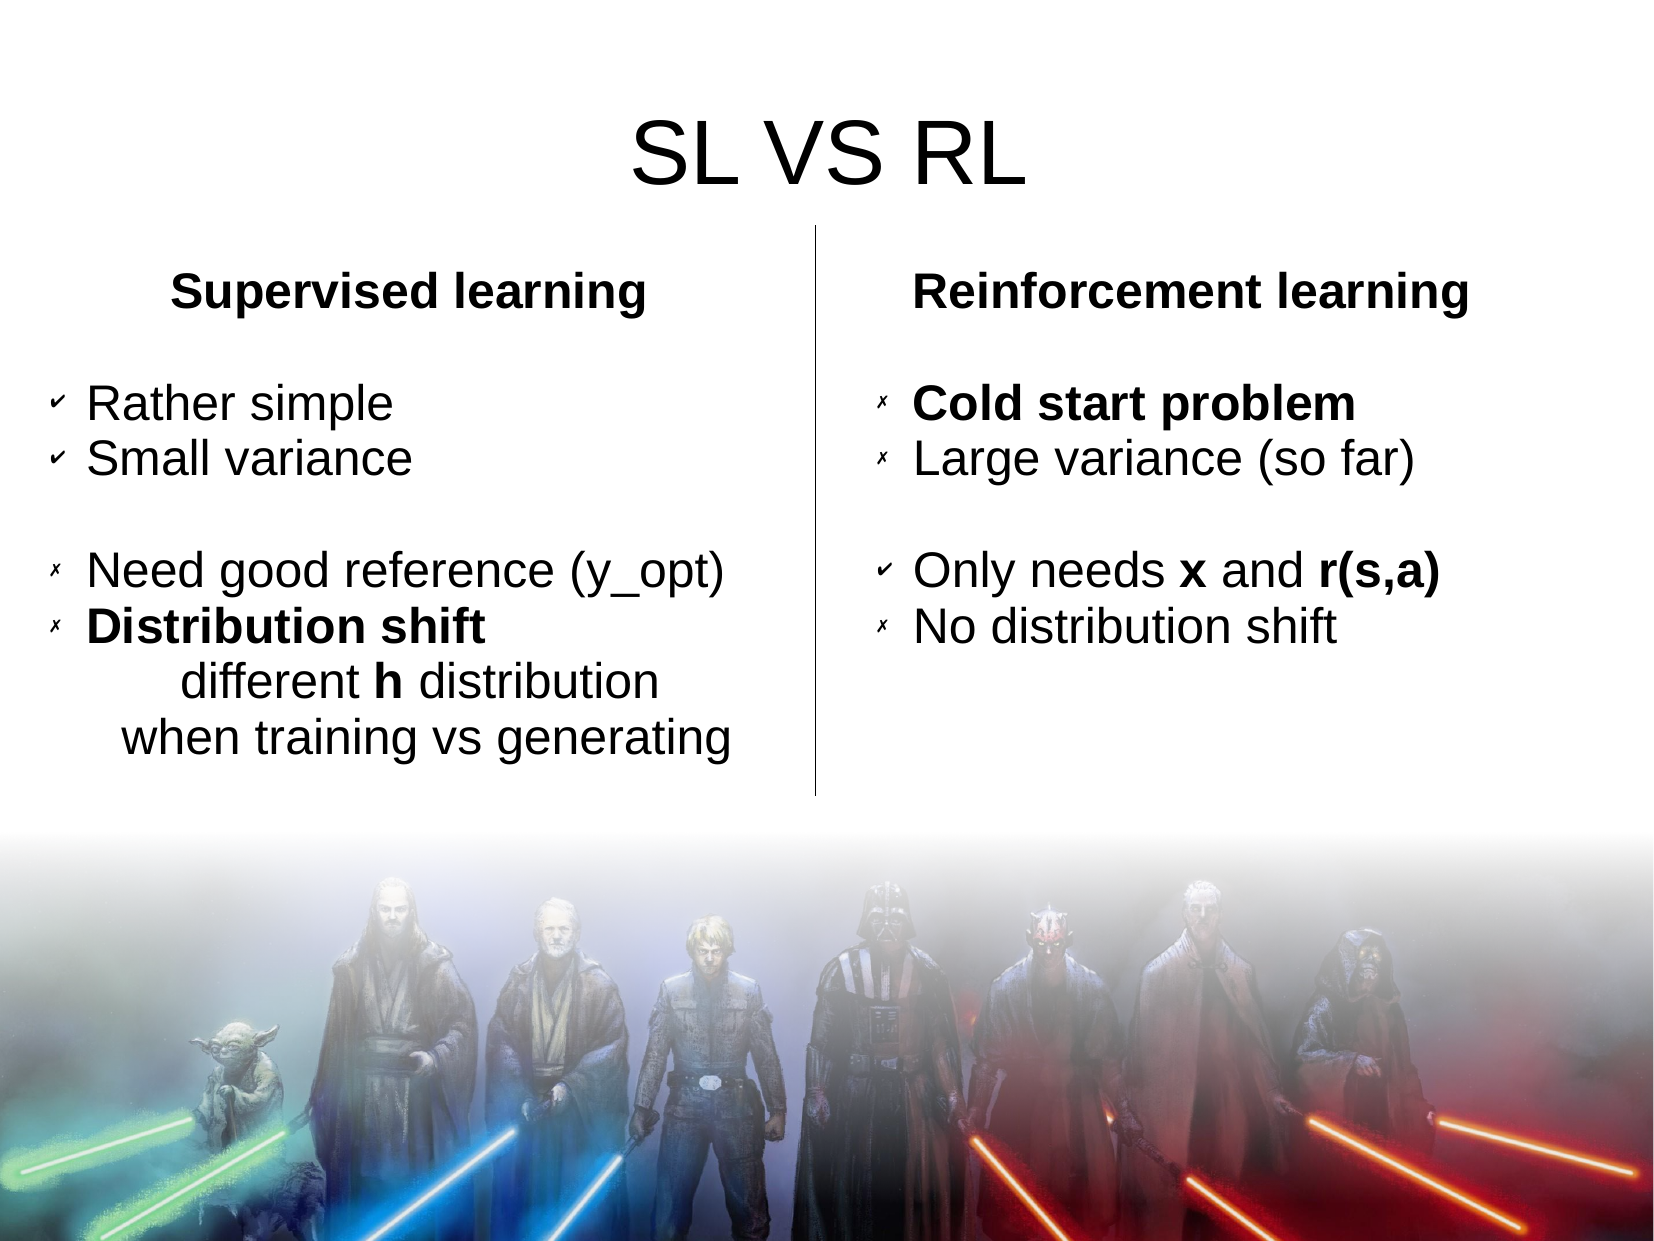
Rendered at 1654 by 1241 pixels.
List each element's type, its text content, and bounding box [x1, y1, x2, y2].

title SL VS RL [23, 49, 1636, 257]
picture [0, 830, 1654, 1241]
text_box Reinforcement learning Cold start problem Large variance (so far) Only needs x and r(s,a) No distribution shift [862, 255, 1654, 665]
text_box Supervised learning Rather simple Small variance Need good reference (y_opt) Distribution shift different h distribution when training vs generating [35, 255, 816, 834]
